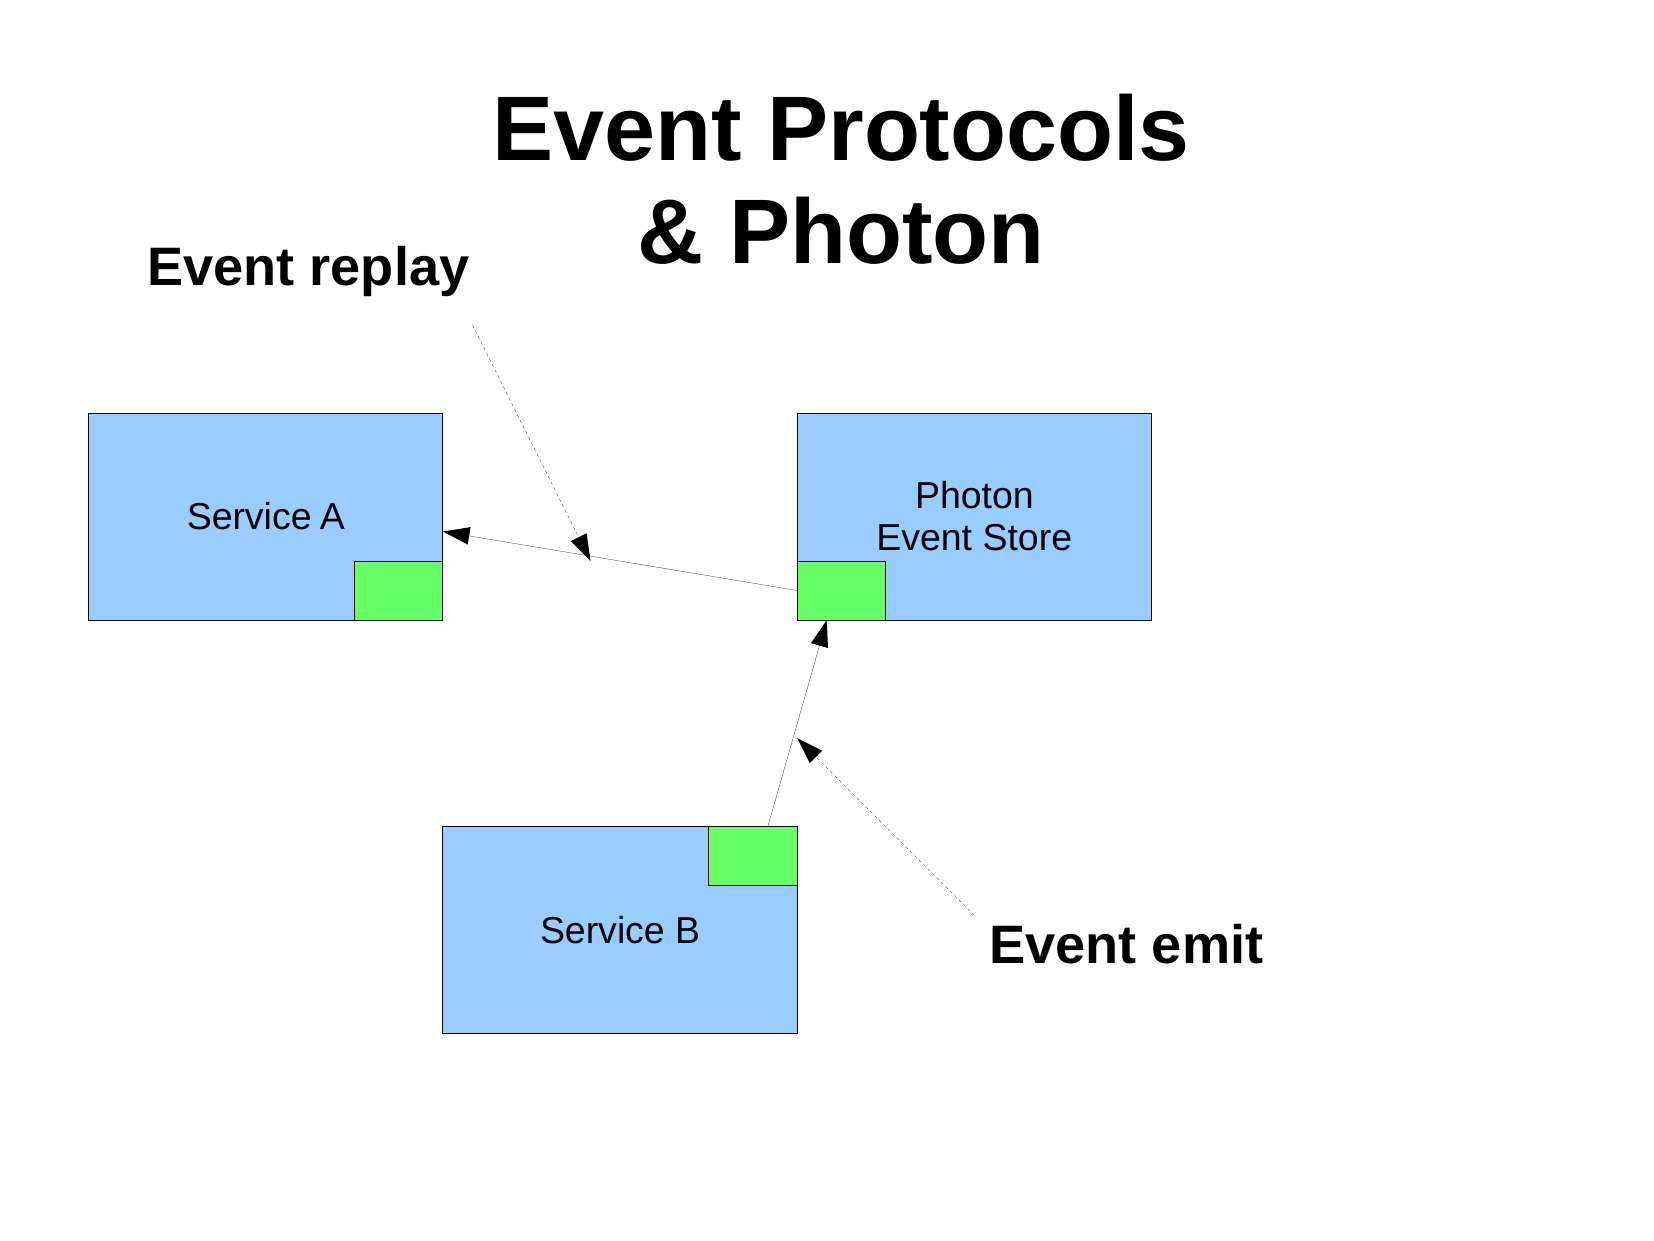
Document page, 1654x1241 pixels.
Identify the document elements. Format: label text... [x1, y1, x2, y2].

text_box Event replay [85, 236, 532, 297]
text_box [708, 826, 798, 886]
text_box [797, 561, 886, 621]
text_box [354, 561, 443, 621]
text_box Service B [442, 826, 798, 1034]
title Event Protocols & Photon [295, 0, 1388, 390]
text_box Service A [88, 413, 443, 621]
text_box Photon Event Store [797, 413, 1152, 621]
text_box Event emit [924, 856, 1329, 1034]
